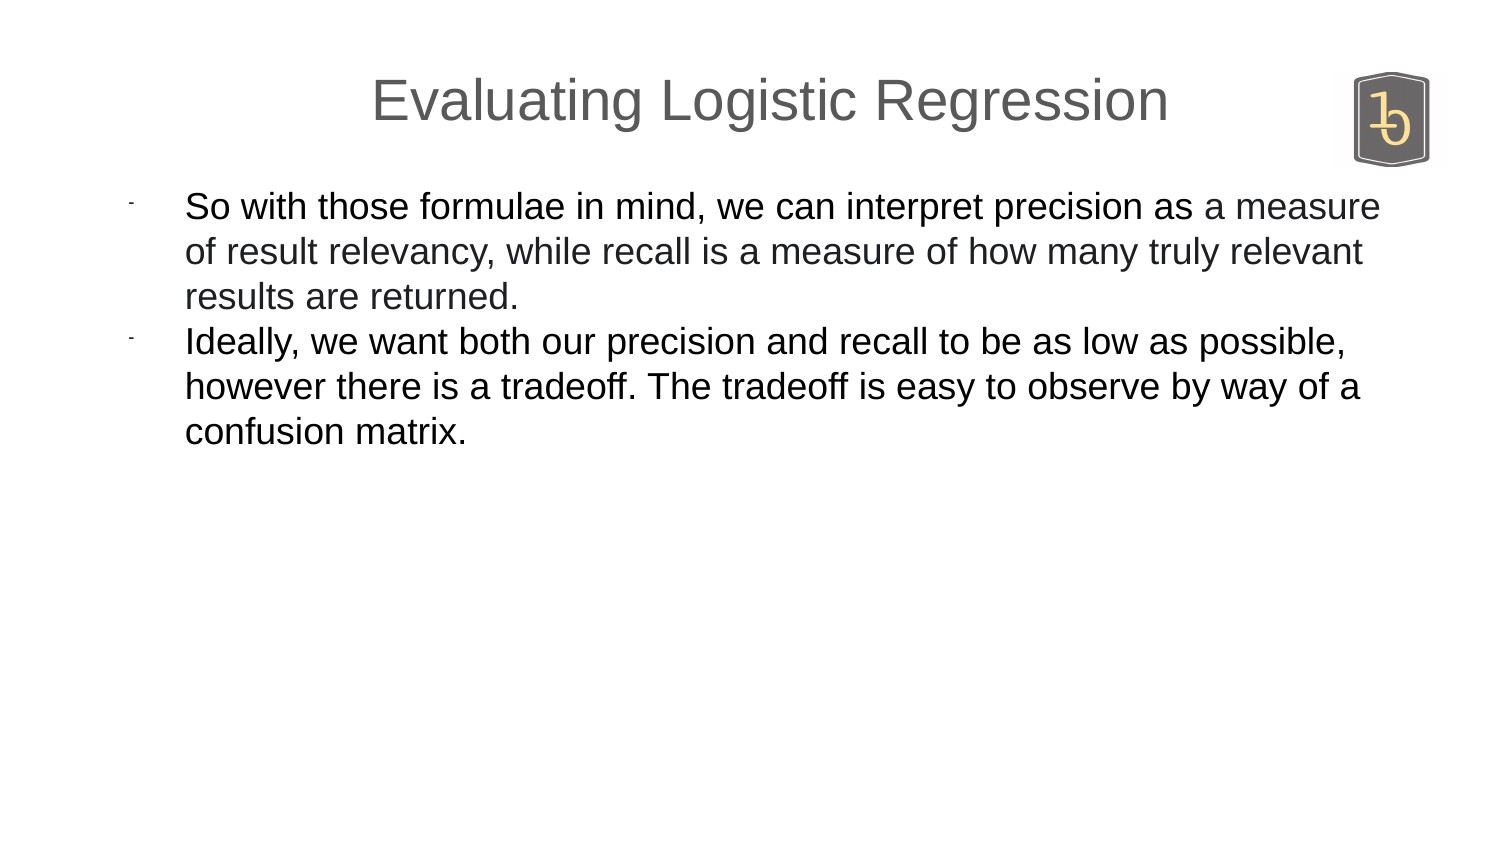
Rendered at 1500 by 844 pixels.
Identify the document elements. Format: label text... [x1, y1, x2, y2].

subtitle Evaluating Logistic Regression [72, 47, 1471, 177]
text_box So with those formulae in mind, we can interpret precision as a measure of result relevancy, while recall is a measure of how many truly relevant results are returned. Ideally, we want both our precision and recall to be as low as possible, however there is a tradeoff. The tradeoff is easy to observe by way of a confusion matrix. [94, 167, 1414, 817]
picture [1334, 72, 1449, 167]
